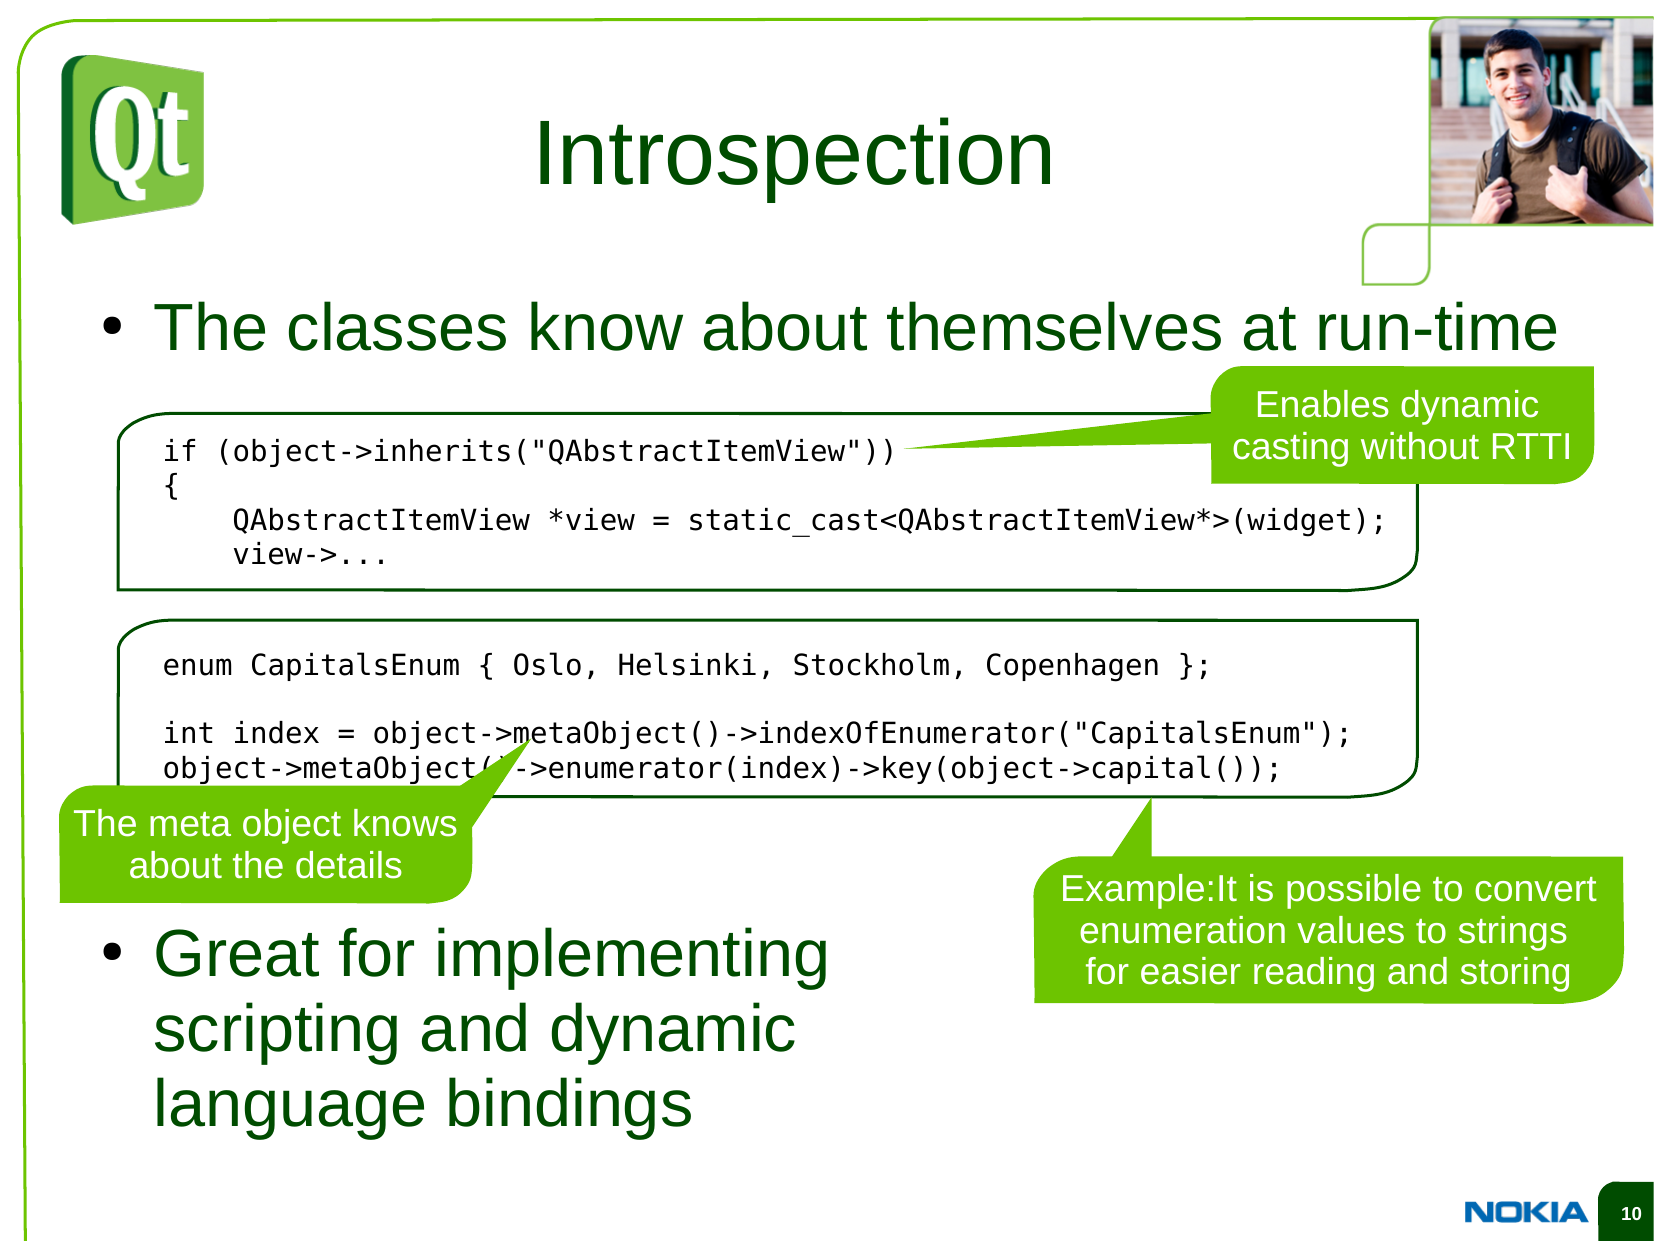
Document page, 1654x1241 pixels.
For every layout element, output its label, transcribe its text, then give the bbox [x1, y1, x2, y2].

text_box The meta object knows about the details [59, 785, 473, 904]
picture [1465, 1201, 1589, 1223]
list The classes know about themselves at run-time Great for implementing scripting and dynamic language bindings [82, 290, 1571, 786]
text_box [903, 413, 1211, 449]
title Introspection [257, 49, 1333, 257]
text_box Enables dynamic casting without RTTI [1210, 366, 1595, 485]
text_box Example:It is possible to convert enumeration values to strings for easier reading and storing [1033, 856, 1625, 1004]
text_box if (object->inherits("QAbstractItemView")) { QAbstractItemView *view = static_cast<QAbstractItemView*>(widget); view->... enum CapitalsEnum { Oslo, Helsinki, Stockholm, Copenhagen }; int index = object->metaObject()->indexOfEnumerator("CapitalsEnum"); object->metaObject()->enumerator(index)->key(object->capital()); [147, 426, 1403, 793]
list The classes know about themselves at run-time Great for implementing scripting and dynamic language bindings [82, 482, 1571, 1141]
text_box [1112, 797, 1152, 856]
picture [1338, 5, 1654, 306]
picture [61, 55, 204, 225]
text_box [461, 738, 532, 826]
